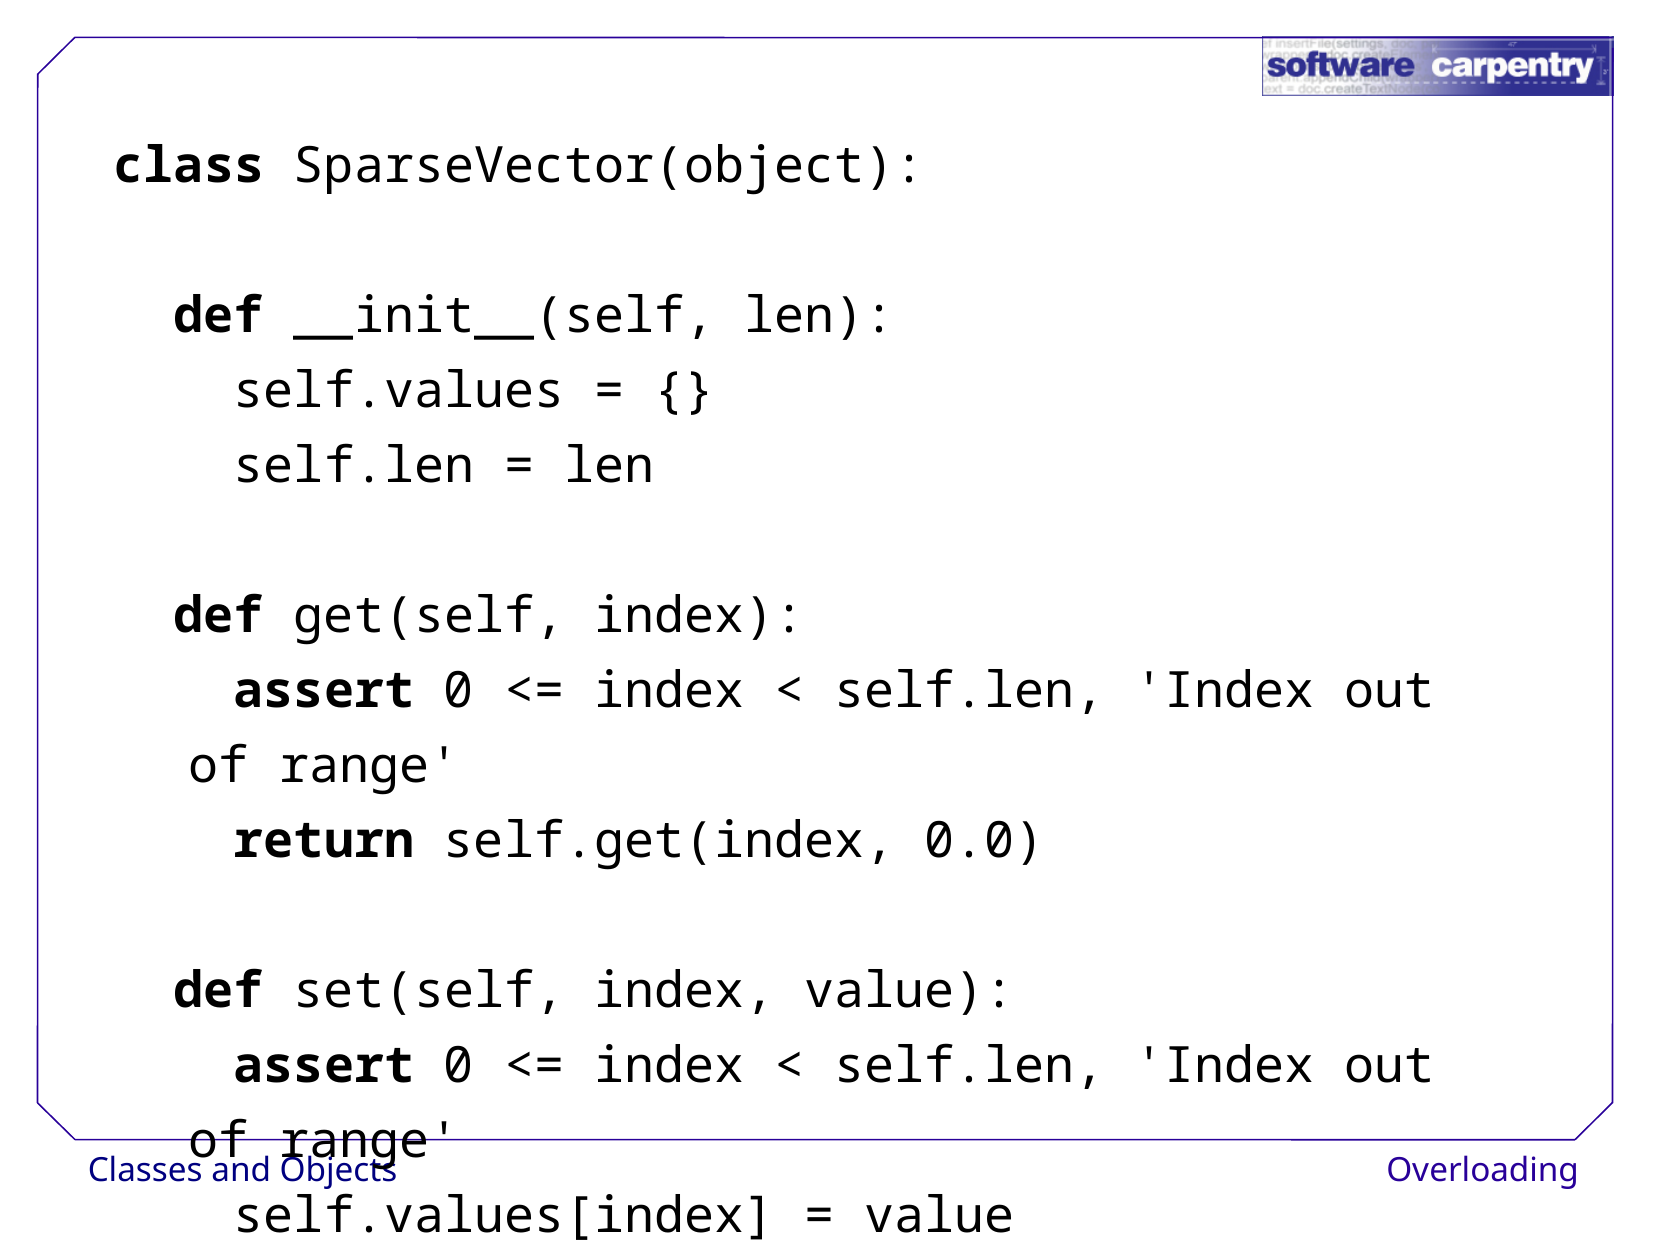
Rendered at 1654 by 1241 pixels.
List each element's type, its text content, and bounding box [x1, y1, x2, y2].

picture [1262, 36, 1614, 96]
text_box class SparseVector(object): def __init__(self, len): self.values = {} self.len = len def get(self, index): assert 0 <= index < self.len, 'Index out of range' return self.get(index, 0.0) def set(self, index, value): assert 0 <= index < self.len, 'Index out of range' self.values[index] = value [99, 109, 1517, 1241]
